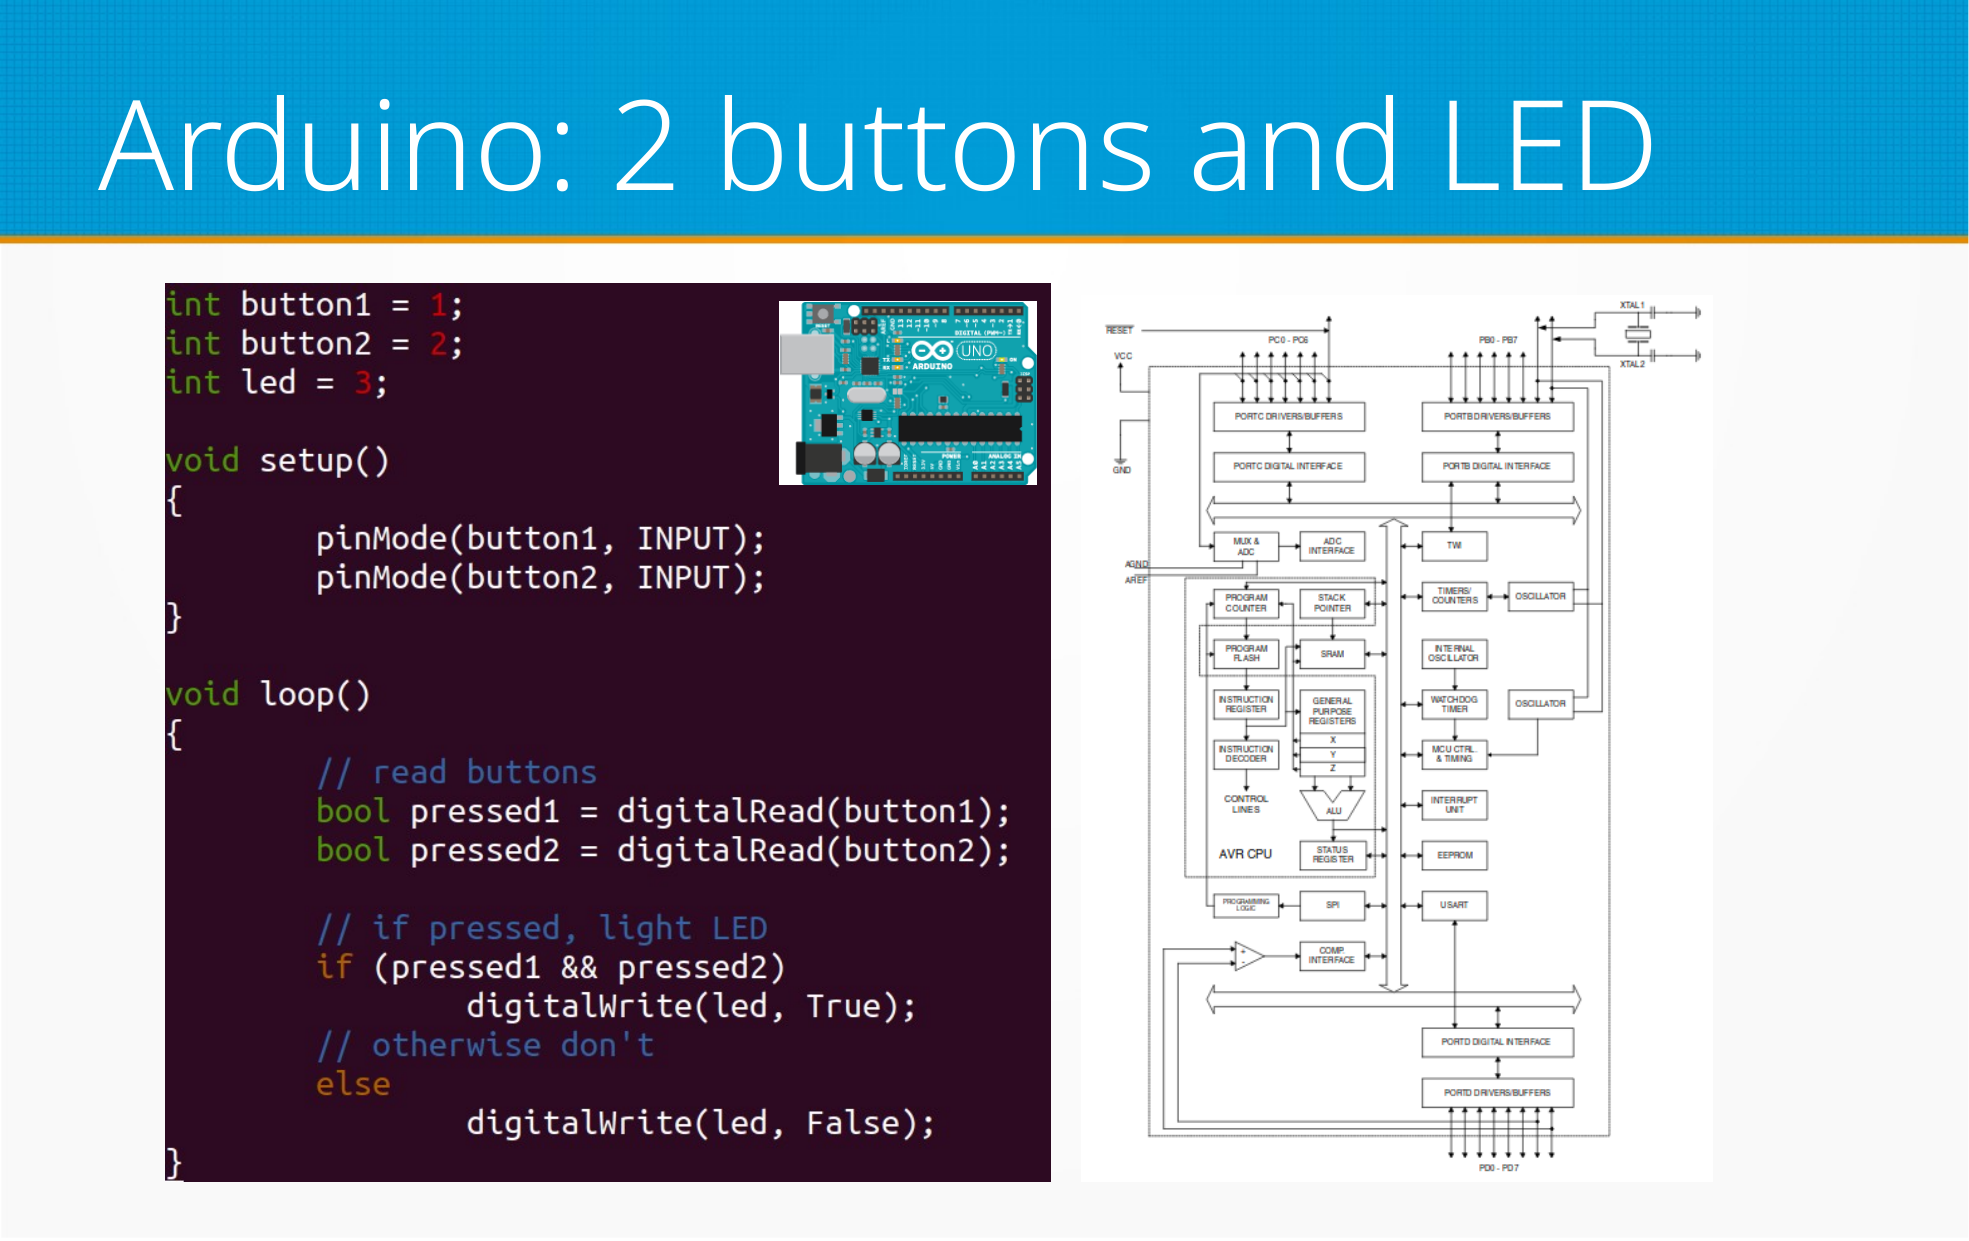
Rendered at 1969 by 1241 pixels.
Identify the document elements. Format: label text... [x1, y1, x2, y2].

picture [0, 233, 1969, 1241]
title Arduino: 2 buttons and LED [98, 19, 1870, 227]
